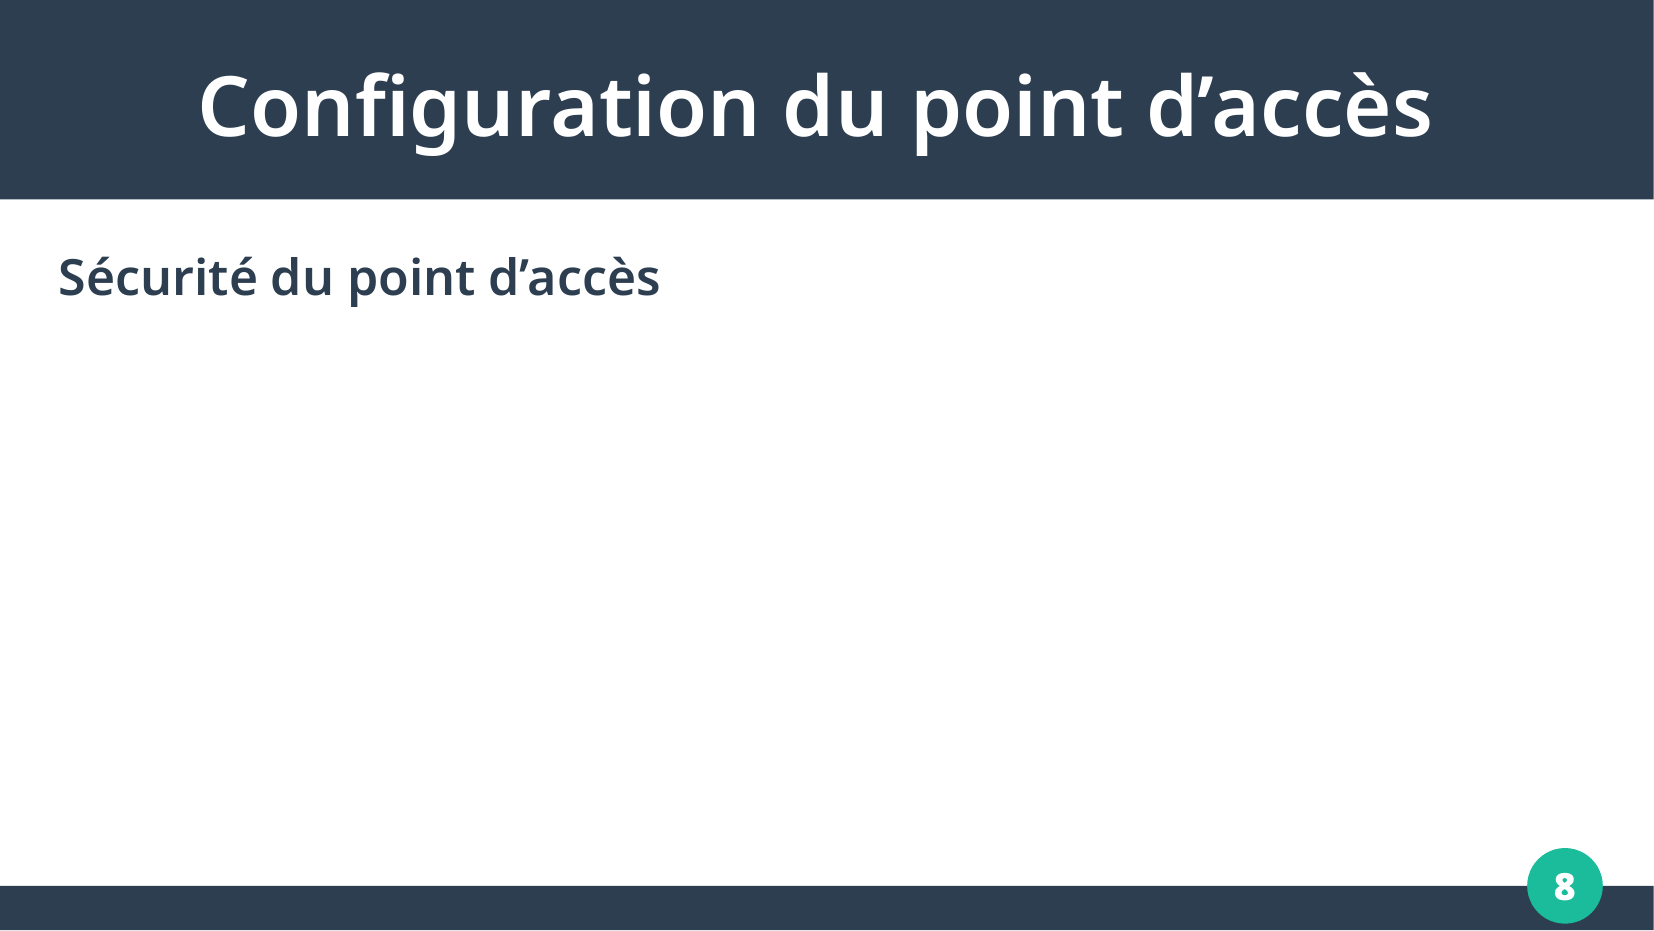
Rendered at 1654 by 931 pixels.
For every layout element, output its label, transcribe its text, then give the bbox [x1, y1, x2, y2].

title Configuration du point d’accès [59, 37, 1595, 156]
list Sécurité du point d’accès [59, 231, 1595, 852]
